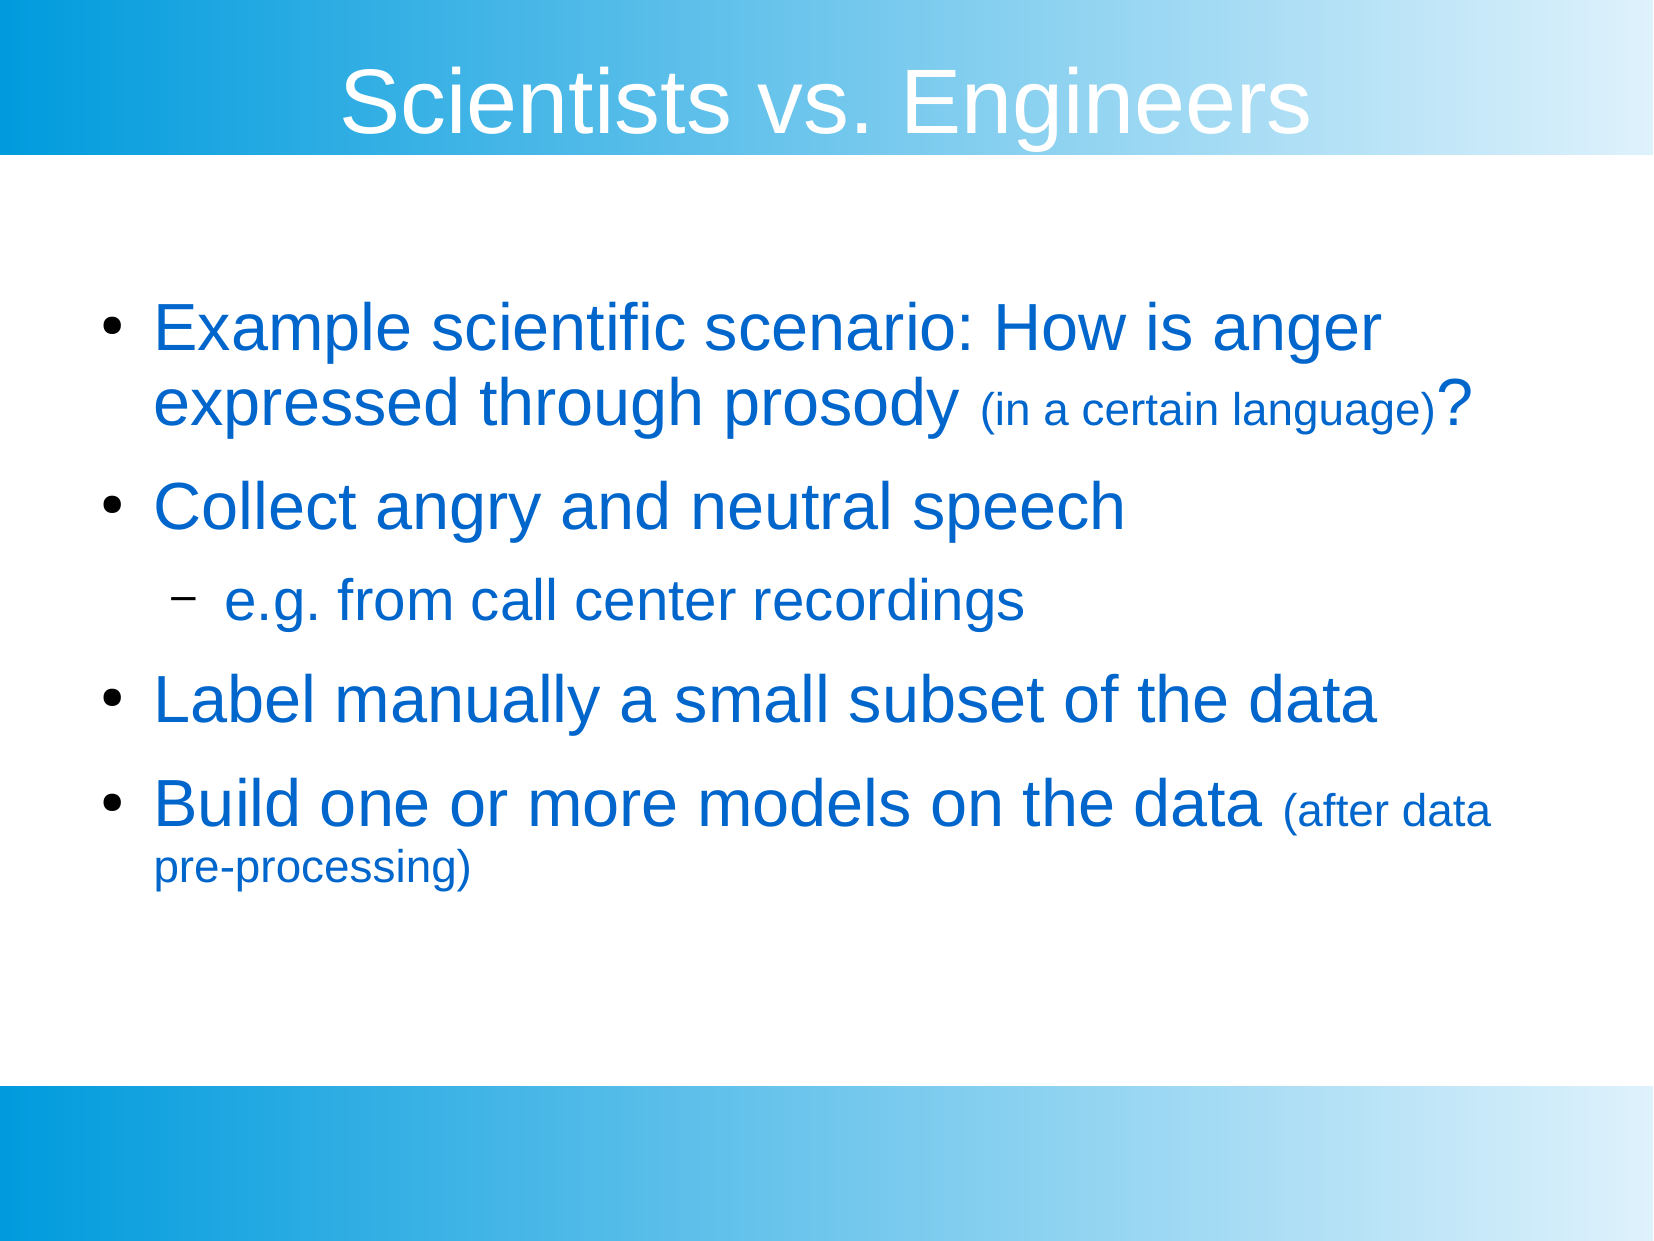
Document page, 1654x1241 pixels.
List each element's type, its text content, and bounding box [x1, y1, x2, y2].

title Scientists vs. Engineers [82, 49, 1571, 155]
list Example scientific scenario: How is anger expressed through prosody (in a certain language)? Collect angry and neutral speech e.g. from call center recordings Label manually a small subset of the data Build one or more models on the data (after data pre-processing) [82, 290, 1571, 1010]
